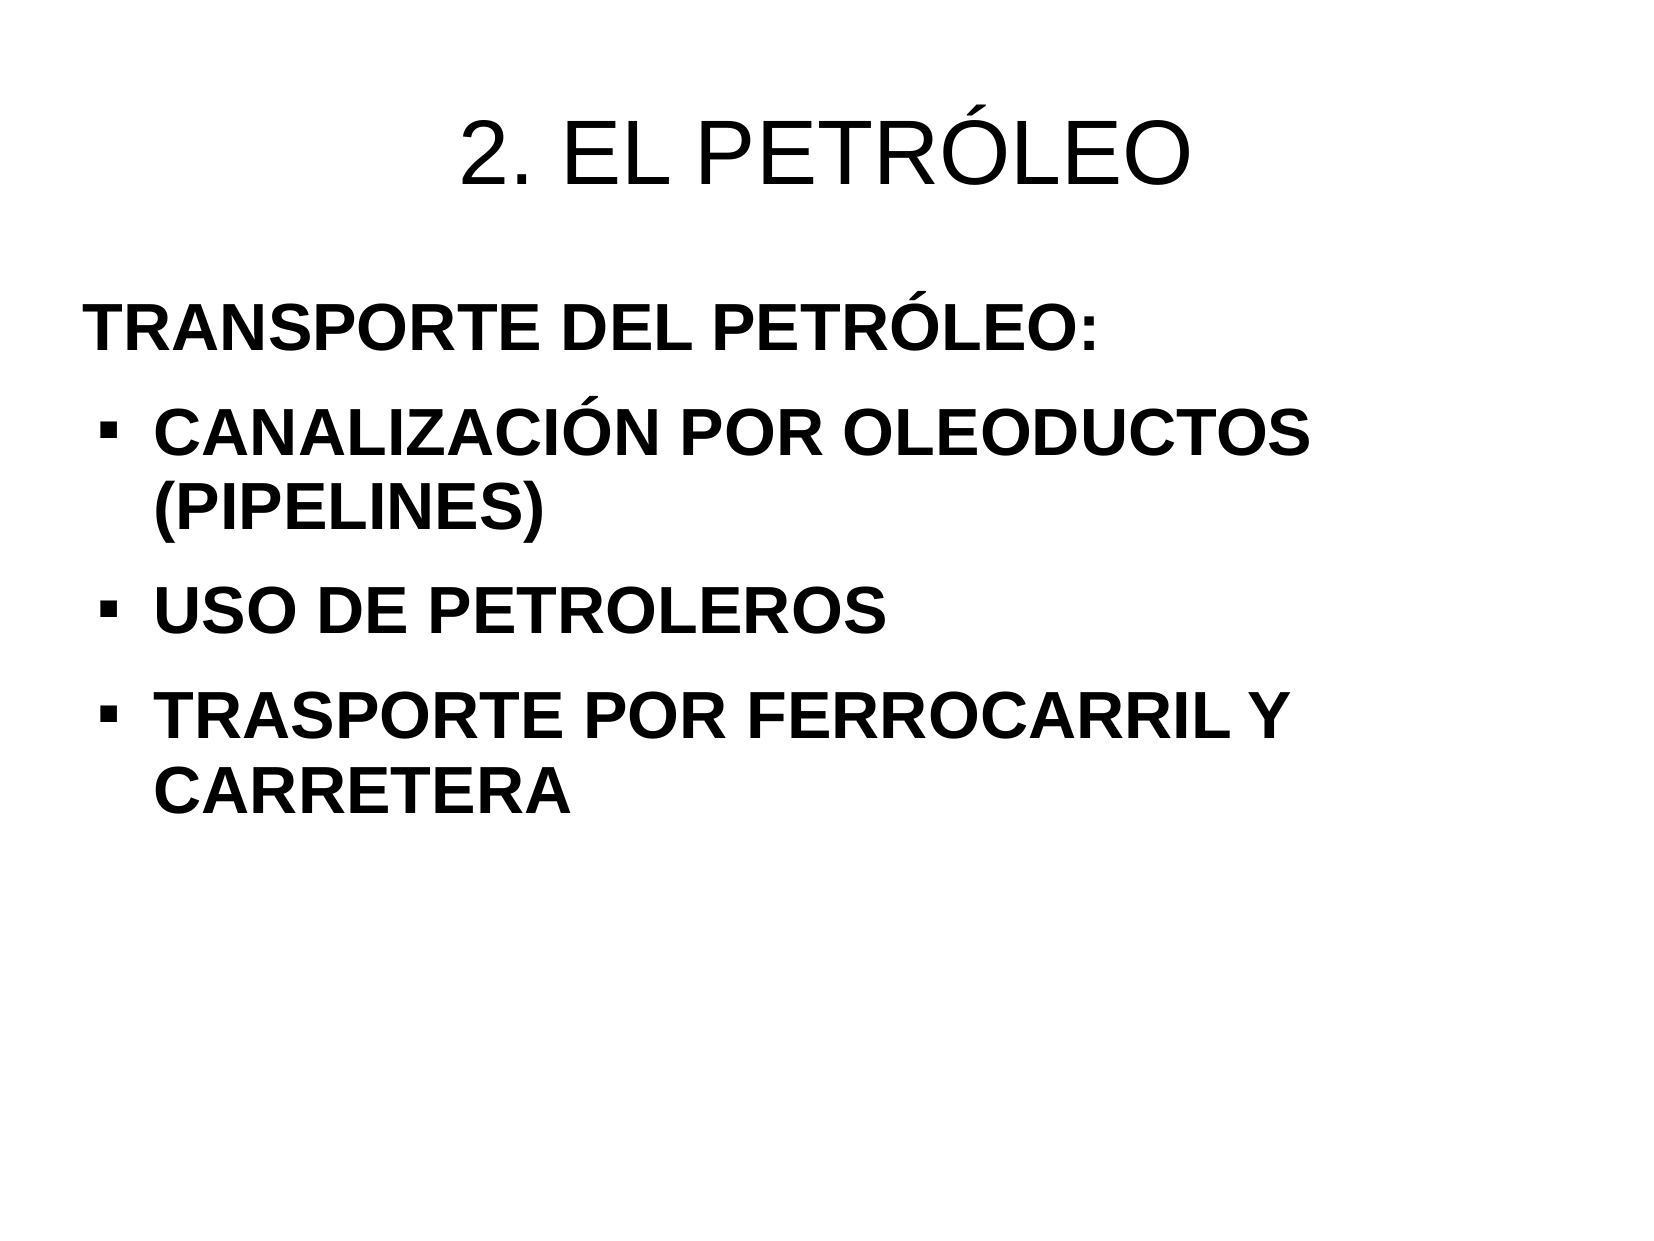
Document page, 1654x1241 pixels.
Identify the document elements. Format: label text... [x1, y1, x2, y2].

title 2. EL PETRÓLEO [82, 49, 1571, 257]
list TRANSPORTE DEL PETRÓLEO: CANALIZACIÓN POR OLEODUCTOS (PIPELINES) USO DE PETROLEROS TRASPORTE POR FERROCARRIL Y CARRETERA [82, 290, 1571, 1109]
